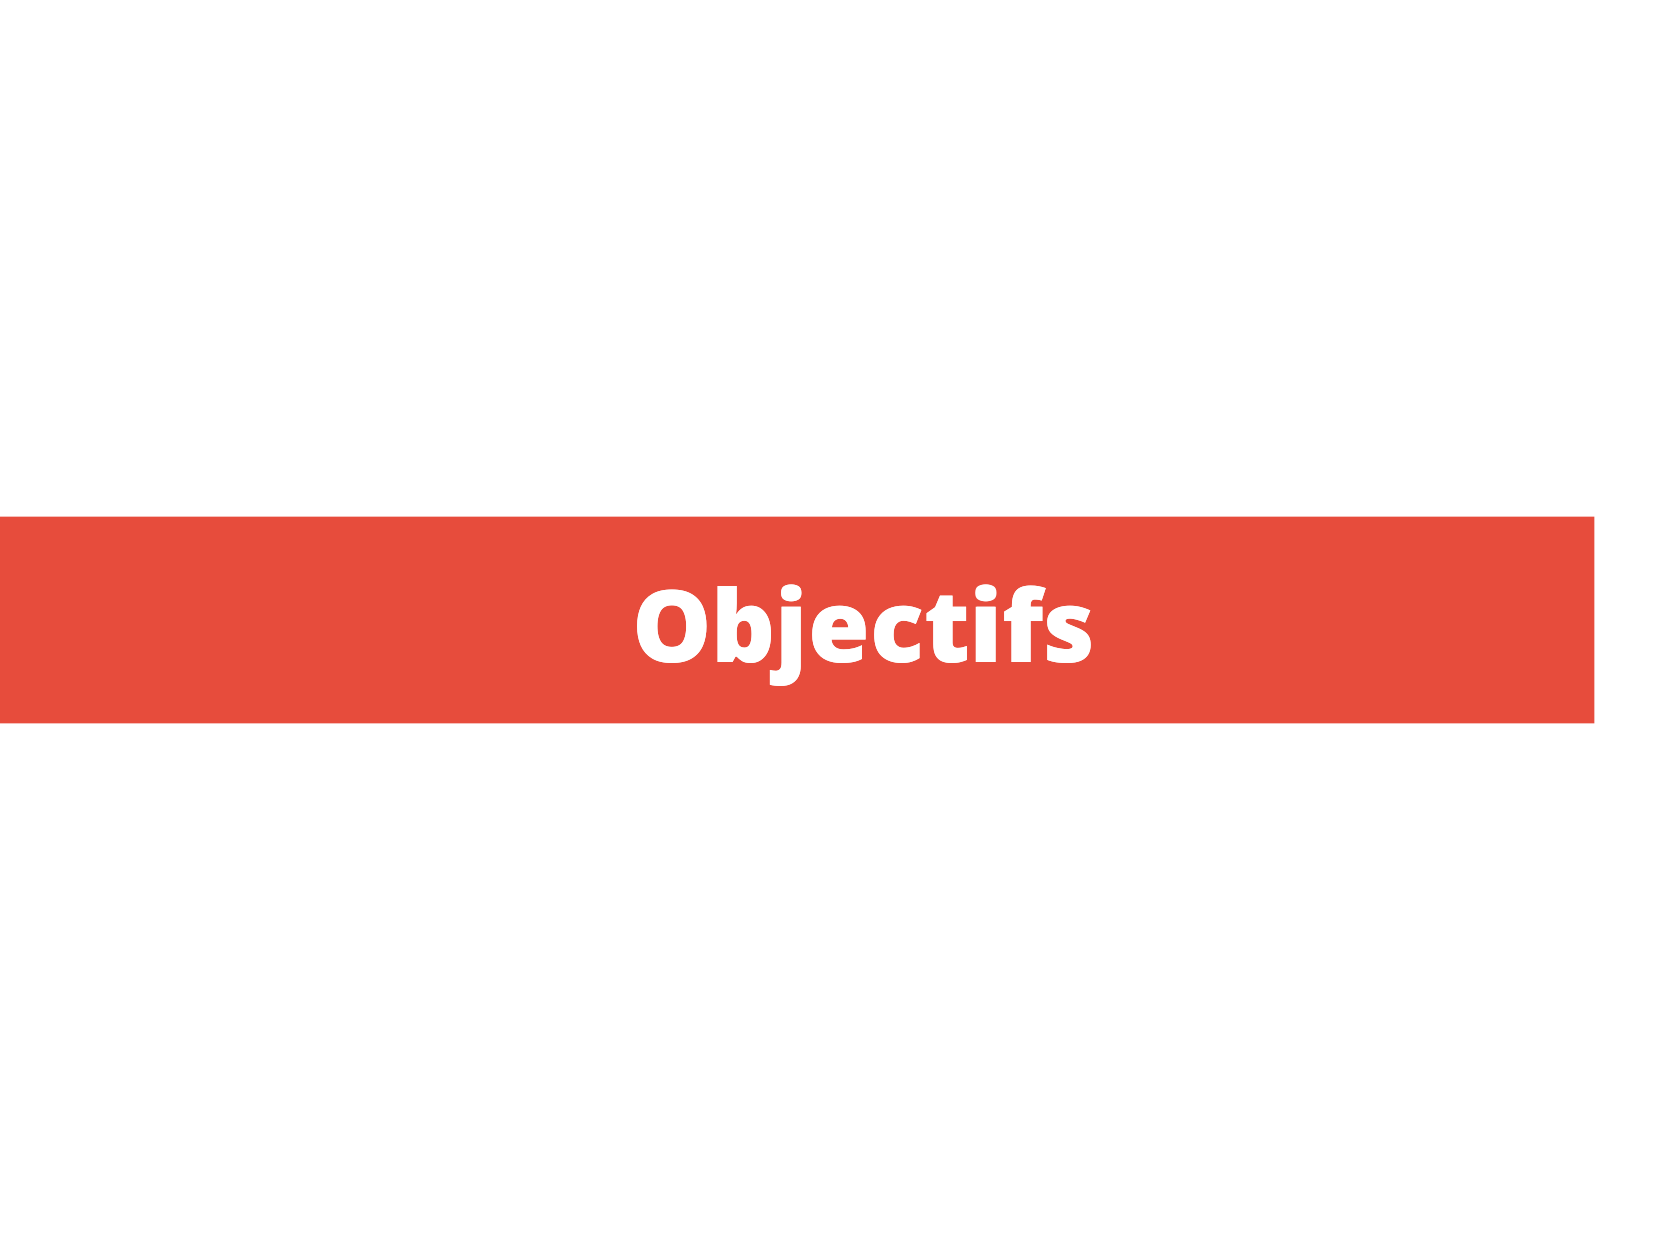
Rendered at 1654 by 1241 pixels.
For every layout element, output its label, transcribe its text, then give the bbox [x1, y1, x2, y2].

title Objectifs [632, 546, 1134, 693]
